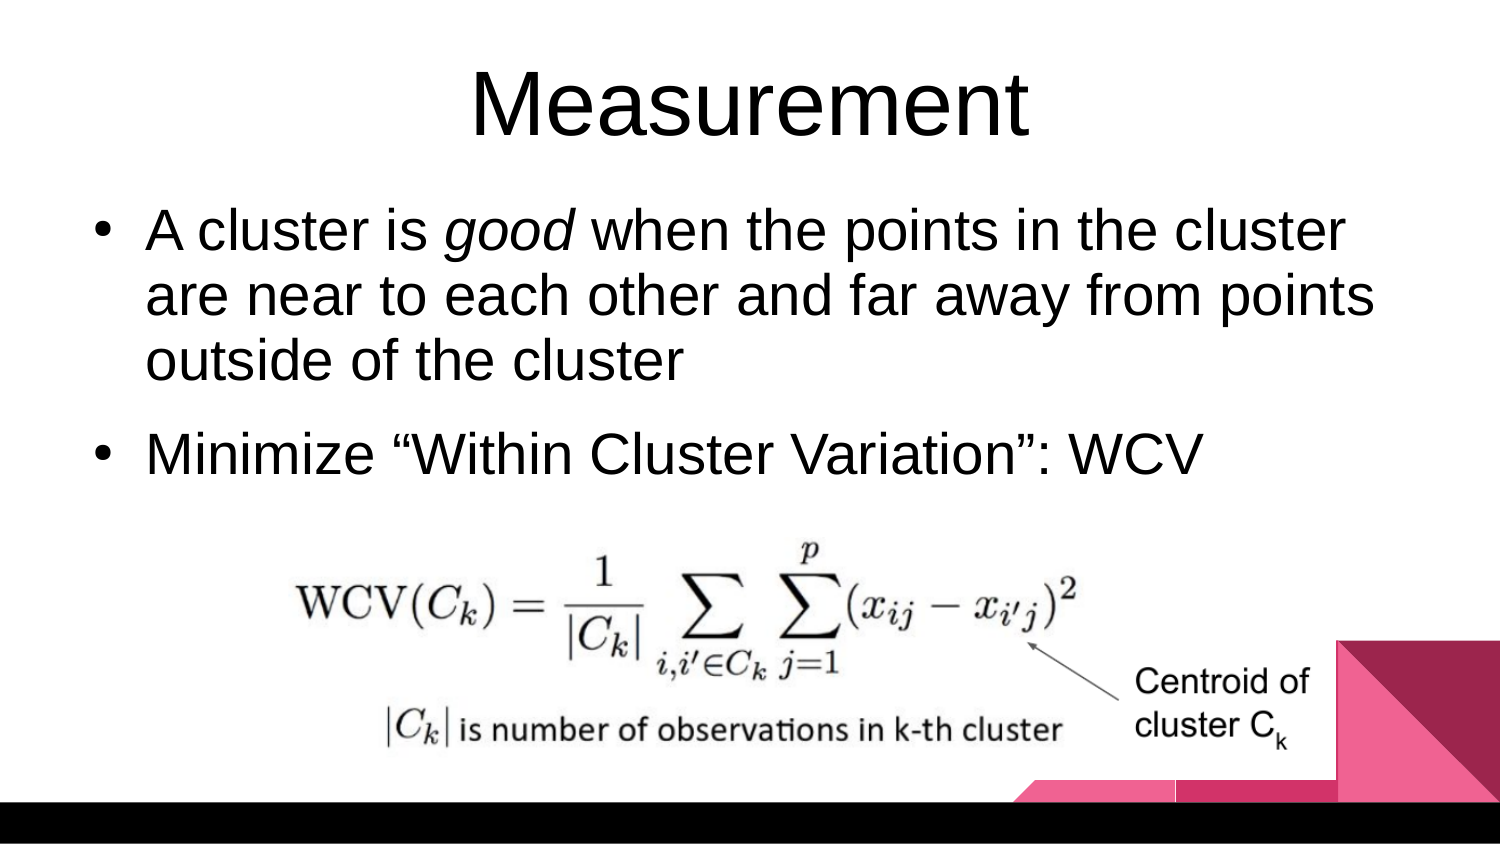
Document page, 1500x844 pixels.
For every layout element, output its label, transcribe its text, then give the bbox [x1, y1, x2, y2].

picture [255, 509, 1336, 780]
list A cluster is good when the points in the cluster are near to each other and far away from points outside of the cluster Minimize “Within Cluster Variation”: WCV [75, 197, 1425, 687]
title Measurement [75, 33, 1425, 175]
